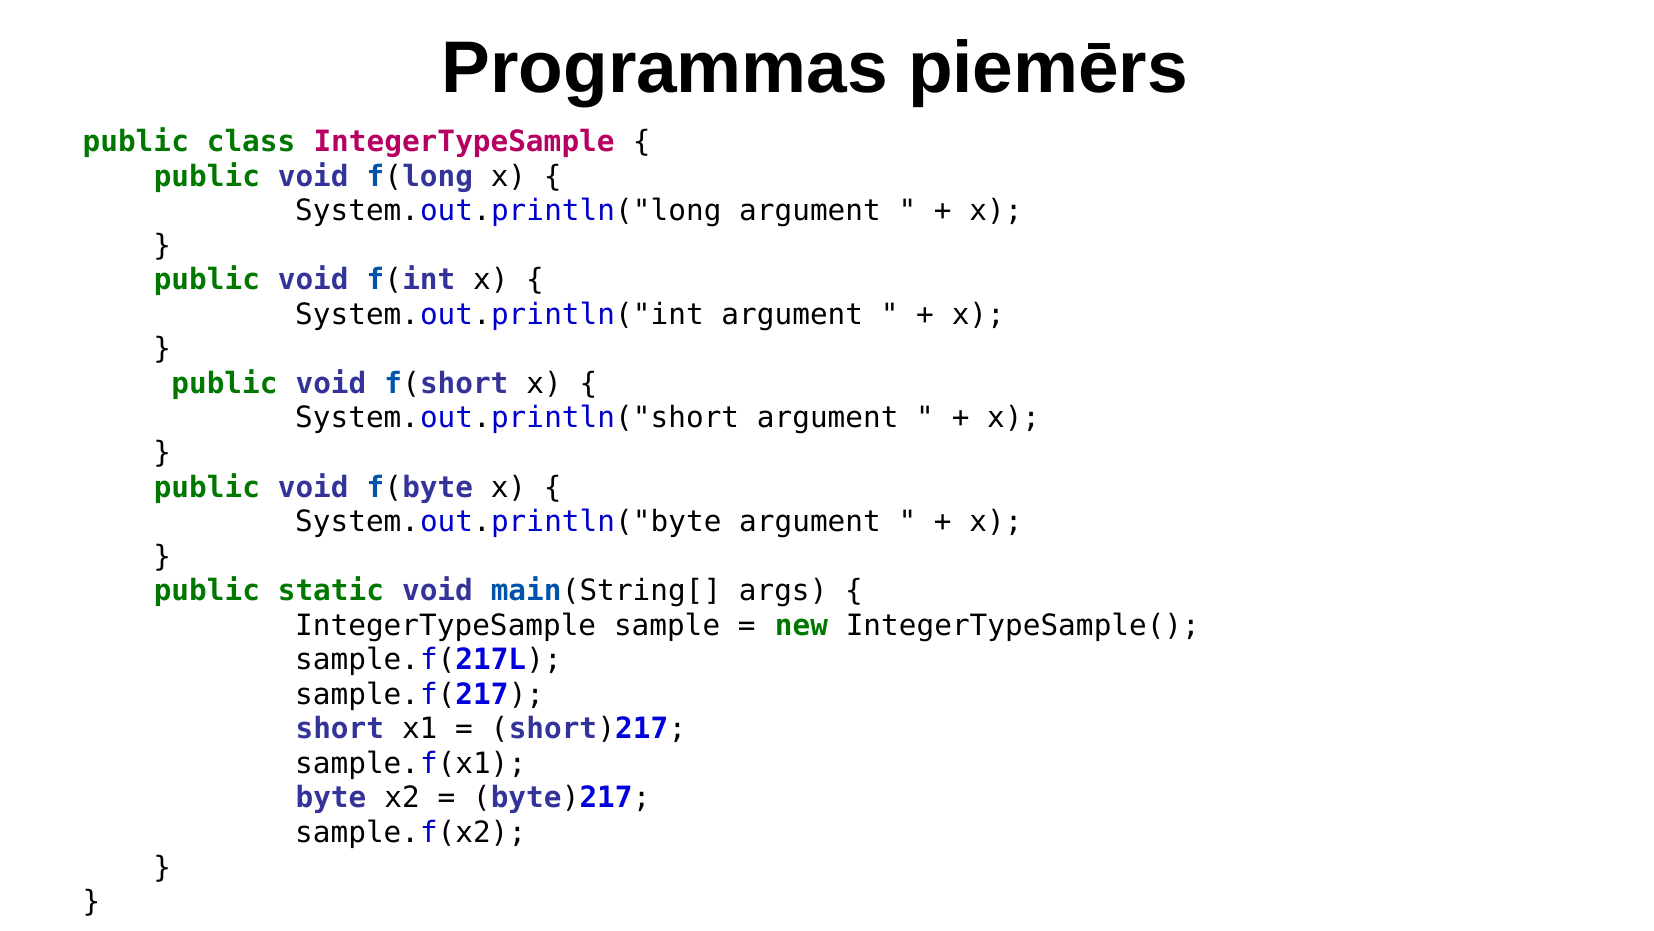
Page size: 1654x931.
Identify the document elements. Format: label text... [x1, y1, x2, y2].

list public class IntegerTypeSample { public void f(long x) { System.out.println("long argument " + x); } public void f(int x) { System.out.println("int argument " + x); } public void f(short x) { System.out.println("short argument " + x); } public void f(byte x) { System.out.println("byte argument " + x); } public static void main(String[] args) { IntegerTypeSample sample = new IntegerTypeSample(); sample.f(217L); sample.f(217); short x1 = (short)217; sample.f(x1); byte x2 = (byte)217; sample.f(x2); } } [82, 124, 1538, 922]
title Programmas piemērs [70, 26, 1560, 109]
